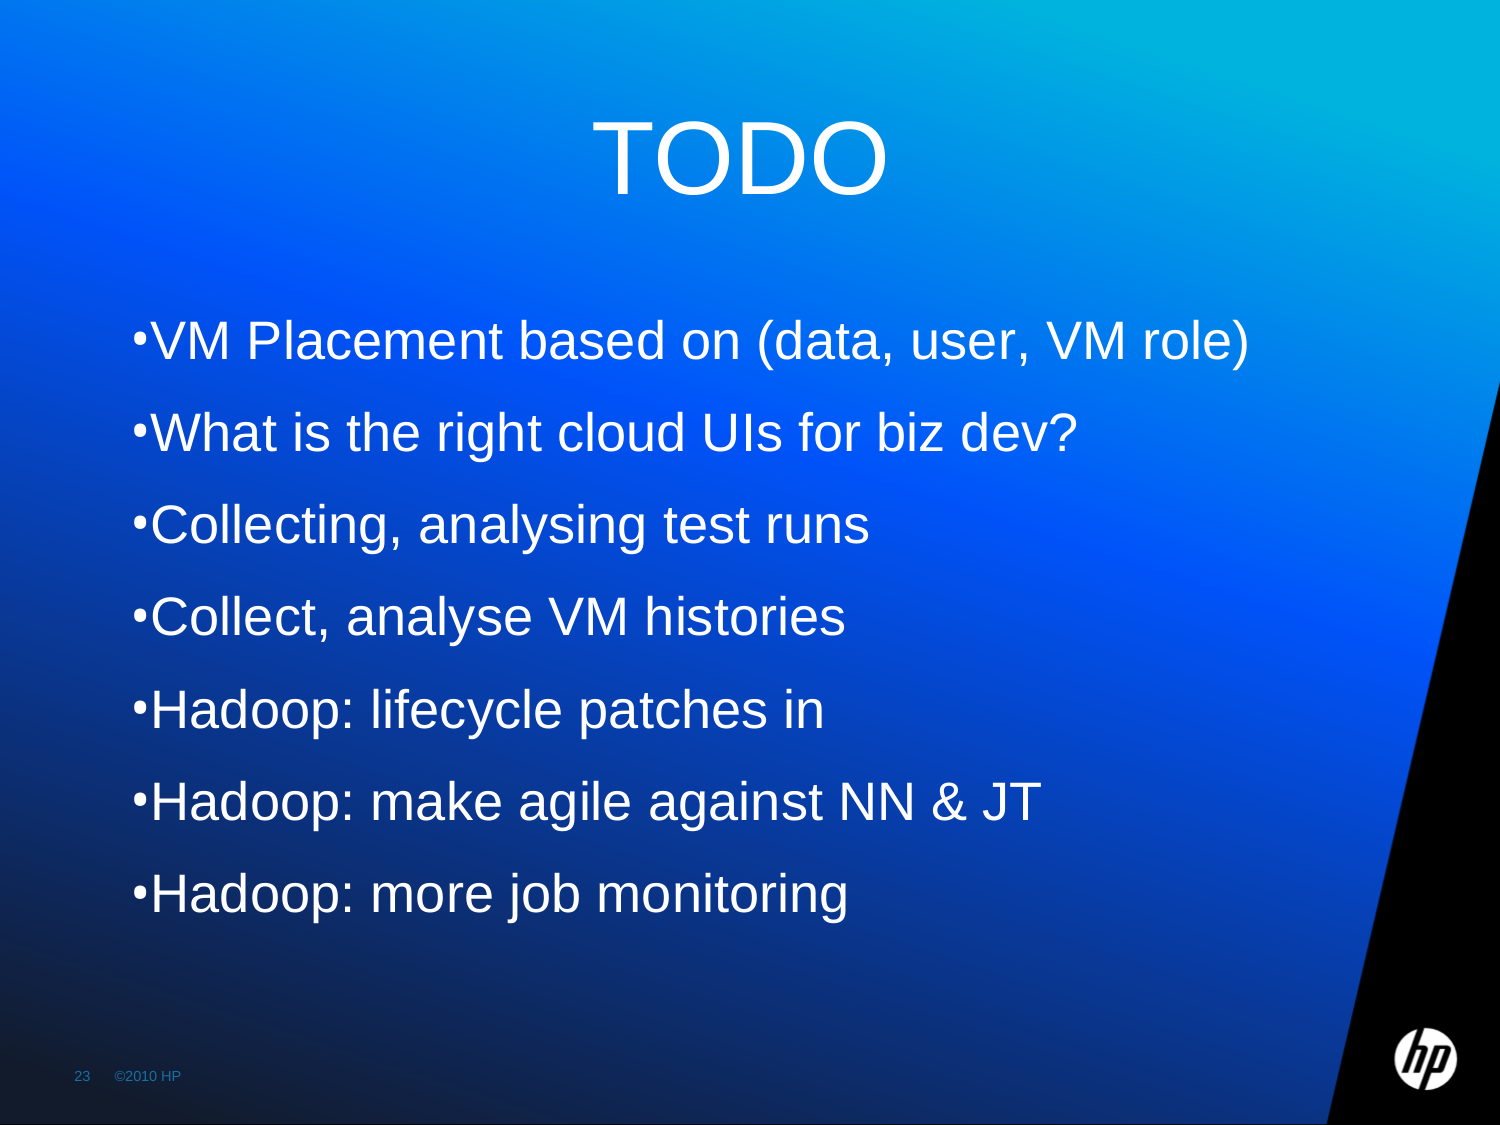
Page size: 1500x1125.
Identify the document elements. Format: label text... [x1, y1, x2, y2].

title TODO [157, 44, 1326, 285]
text_box VM Placement based on (data, user, VM role) What is the right cloud UIs for biz dev? Collecting, analysing test runs Collect, analyse VM histories Hadoop: lifecycle patches in Hadoop: make agile against NN & JT Hadoop: more job monitoring [115, 291, 1381, 932]
picture [0, 0, 1500, 1125]
